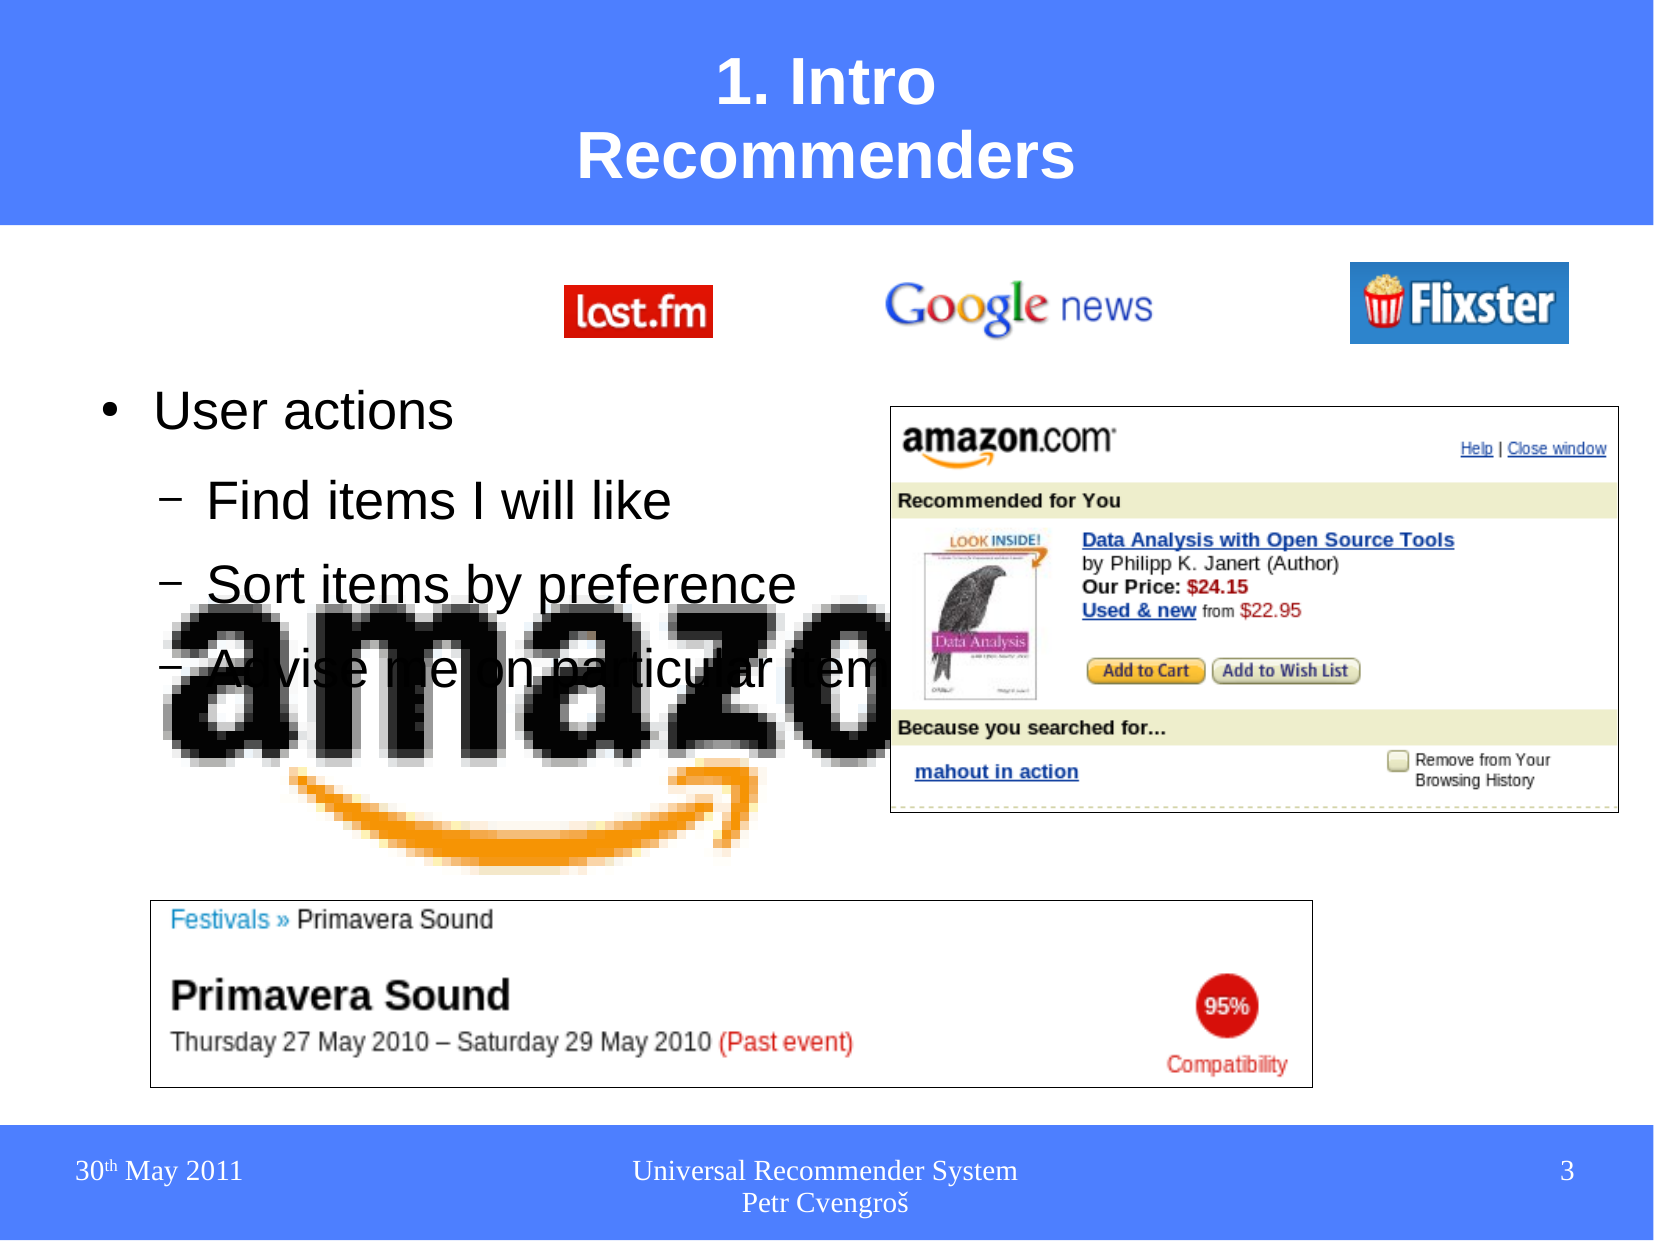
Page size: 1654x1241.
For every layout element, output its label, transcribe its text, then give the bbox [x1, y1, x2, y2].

title 1. Intro Recommenders [82, 32, 1571, 205]
picture [1350, 262, 1569, 344]
picture [150, 406, 1619, 1088]
picture [875, 262, 1163, 349]
list User actions Find items I will like Sort items by preference Advise me on particular item [82, 290, 809, 1109]
picture [564, 285, 713, 290]
